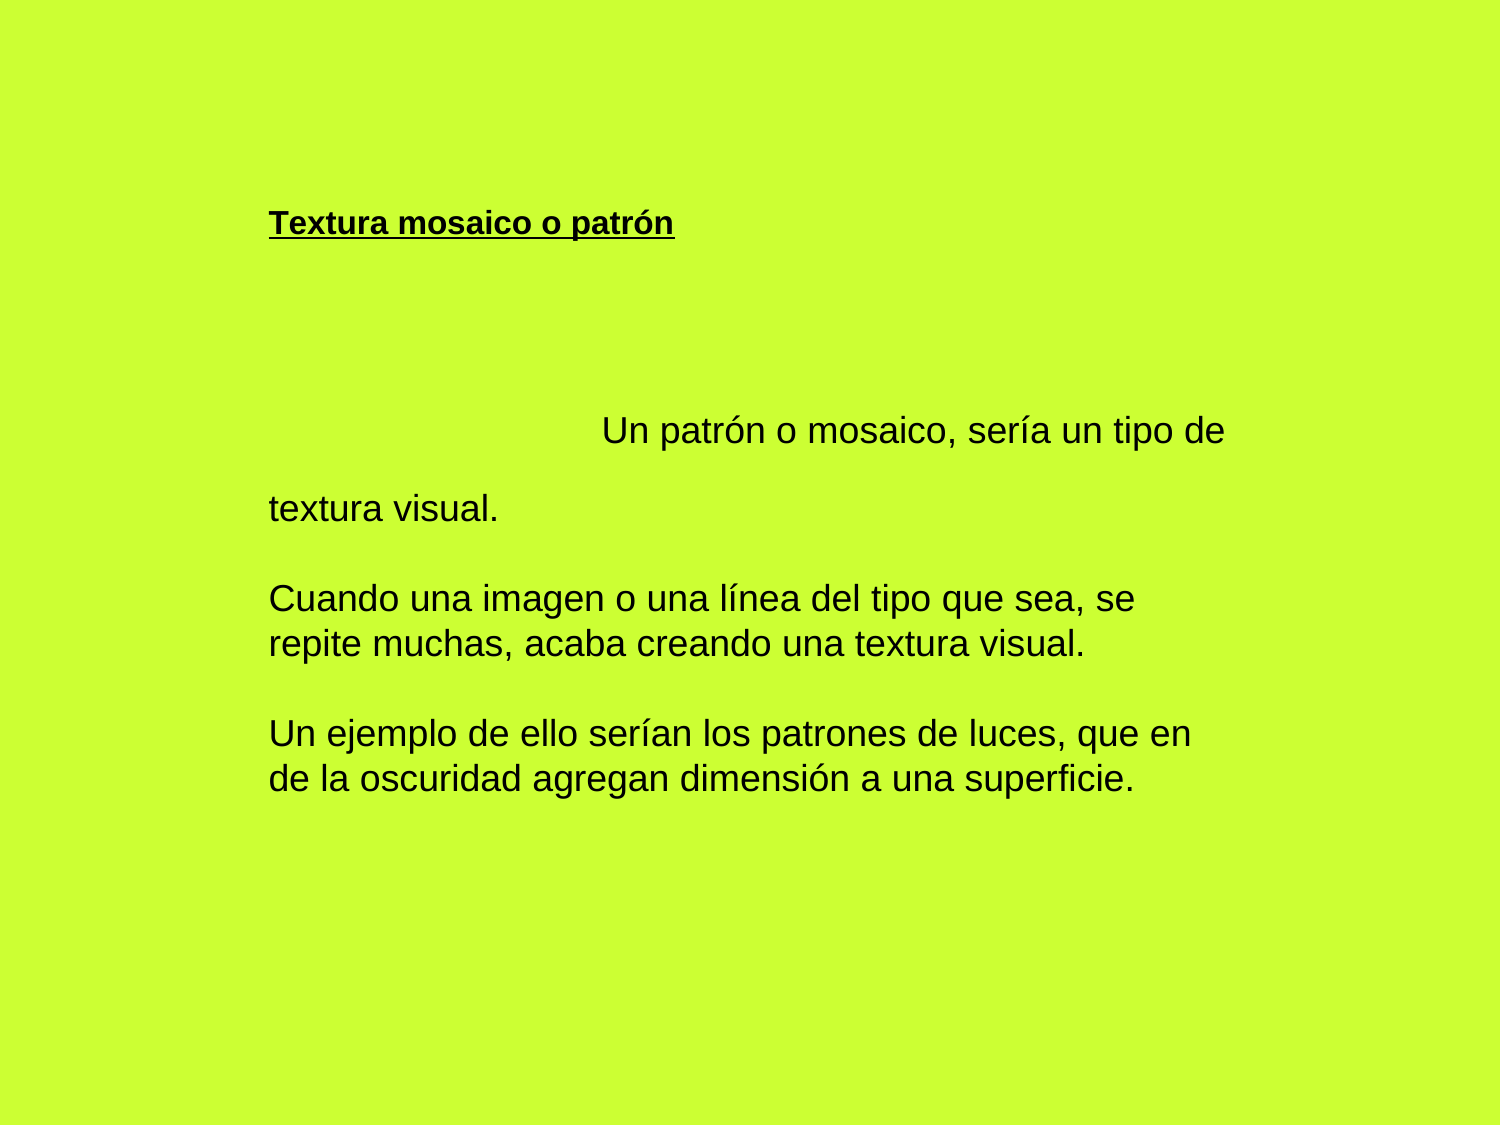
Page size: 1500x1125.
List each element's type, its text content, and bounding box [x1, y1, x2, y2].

text_box Textura mosaico o patrón Un patrón o mosaico, sería un tipo de textura visual. Cuando una imagen o una línea del tipo que sea, se repite muchas, acaba creando una textura visual. Un ejemplo de ello serían los patrones de luces, que en de la oscuridad agregan dimensión a una superficie. [253, 194, 1247, 897]
